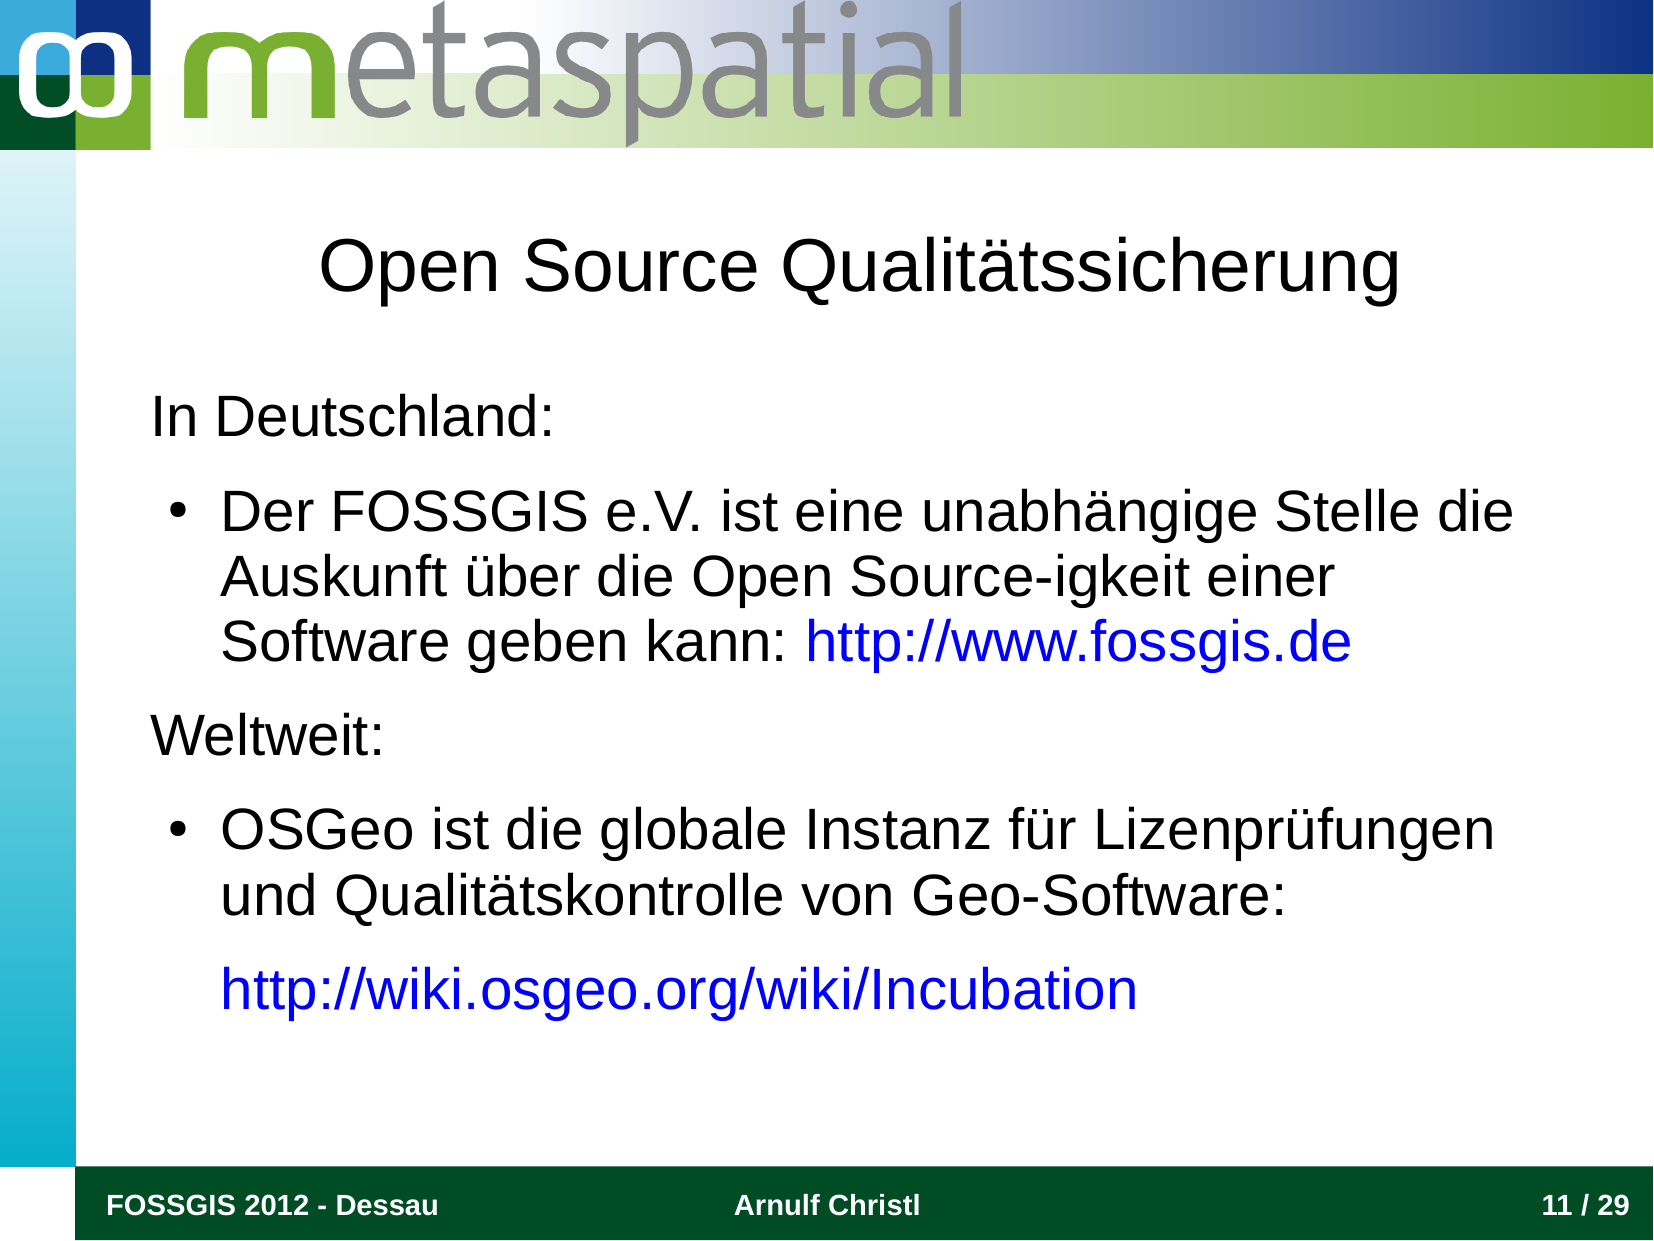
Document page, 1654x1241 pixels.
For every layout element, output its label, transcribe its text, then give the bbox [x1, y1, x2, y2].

picture [0, 0, 961, 150]
title Open Source Qualitätssicherung [150, 161, 1571, 369]
list In Deutschland: Der FOSSGIS e.V. ist eine unabhängige Stelle die Auskunft über die Open Source-igkeit einer Software geben kann: http://www.fossgis.de Weltweit: OSGeo ist die globale Instanz für Lizenprüfungen und Qualitätskontrolle von Geo-Software: http://wiki.osgeo.org/wiki/Incubation [150, 383, 1576, 1126]
